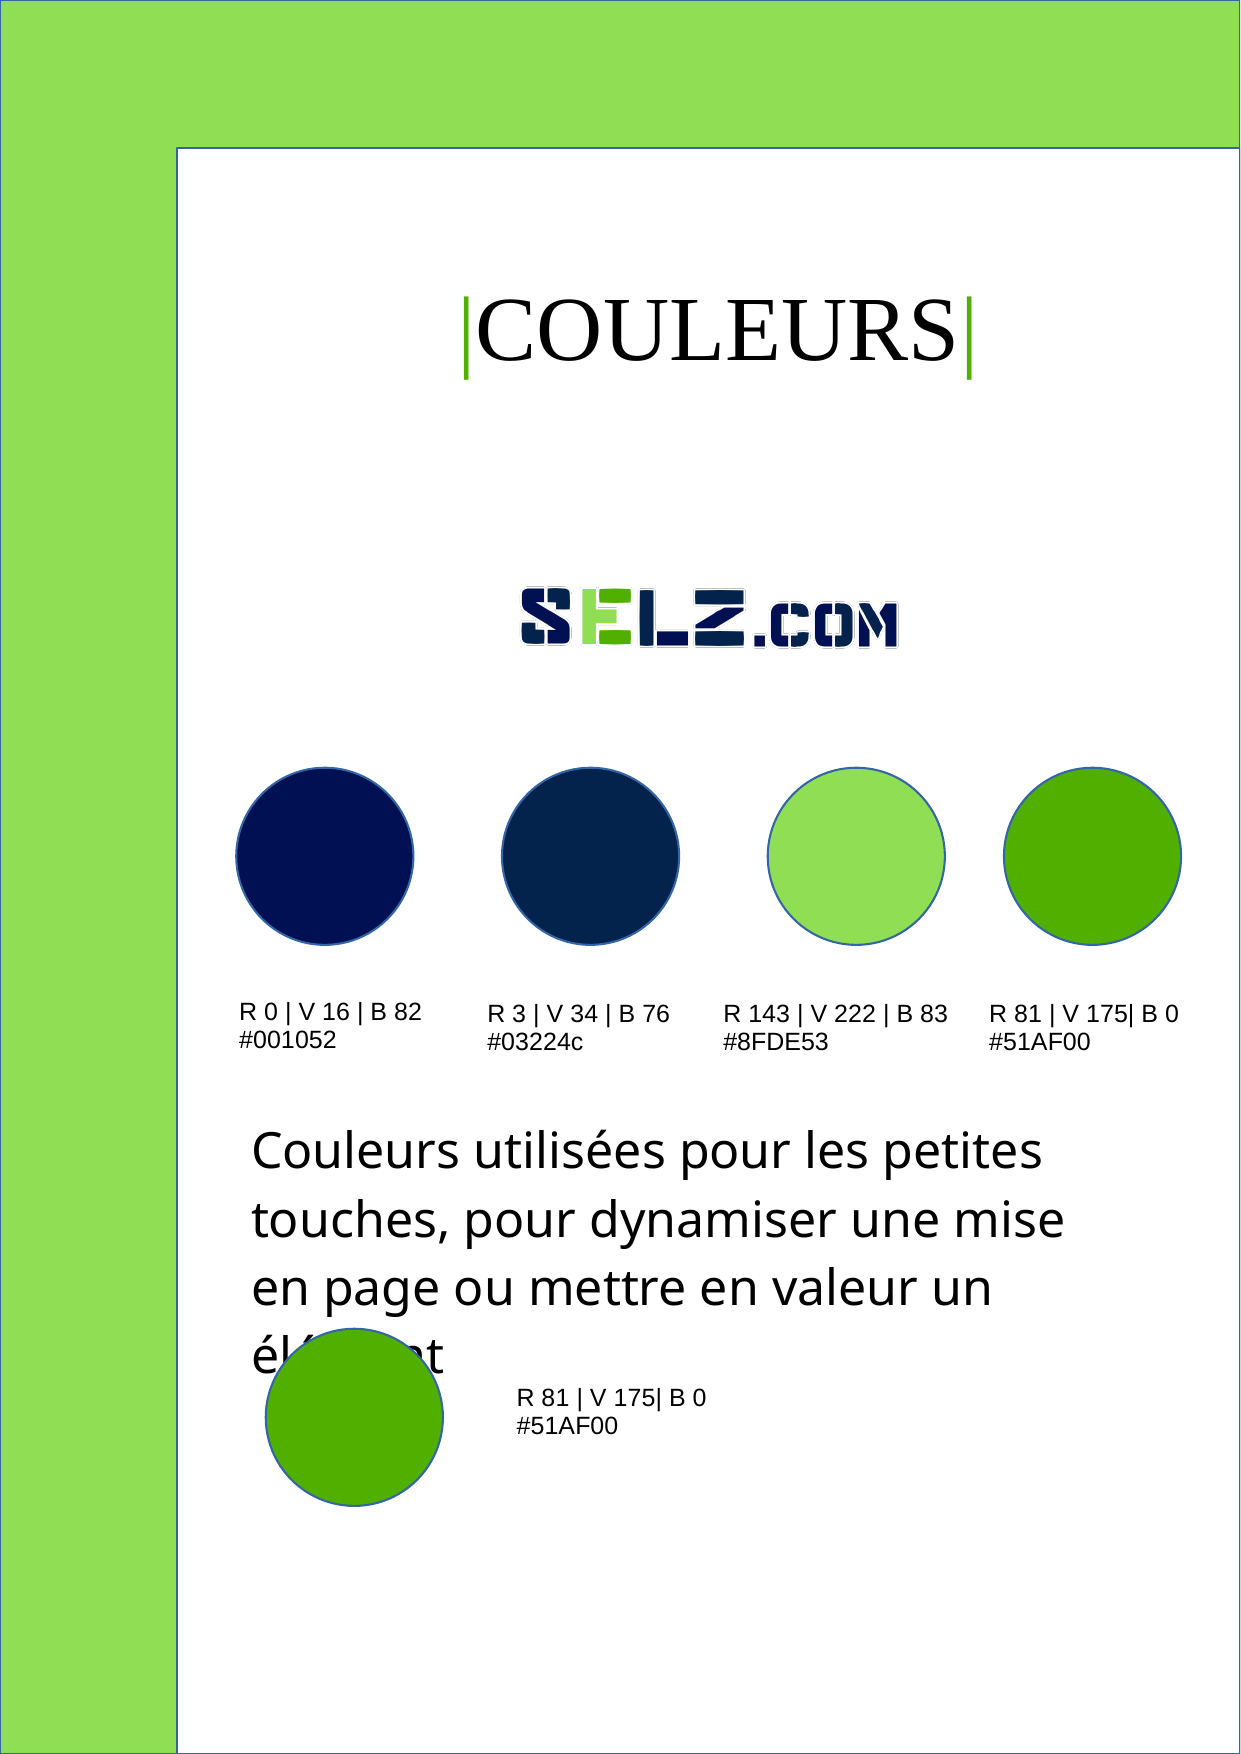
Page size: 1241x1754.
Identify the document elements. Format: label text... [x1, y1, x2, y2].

text_box R 0 | V 16 | B 82 #001052 [224, 990, 491, 1062]
text_box |COULEURS| [442, 271, 994, 388]
text_box R 3 | V 34 | B 76 #03224c [472, 992, 708, 1063]
text_box R 81 | V 175| B 0 #51AF00 [501, 1375, 768, 1447]
text_box Couleurs utilisées pour les petites touches, pour dynamiser une mise en page ou mettre en valeur un élément [236, 1107, 1113, 1299]
text_box [0, 0, 1241, 1754]
text_box R 143 | V 222 | B 83 #8FDE53 [708, 992, 974, 1063]
text_box R 81 | V 175| B 0 #51AF00 [974, 992, 1241, 1063]
picture [472, 561, 945, 709]
